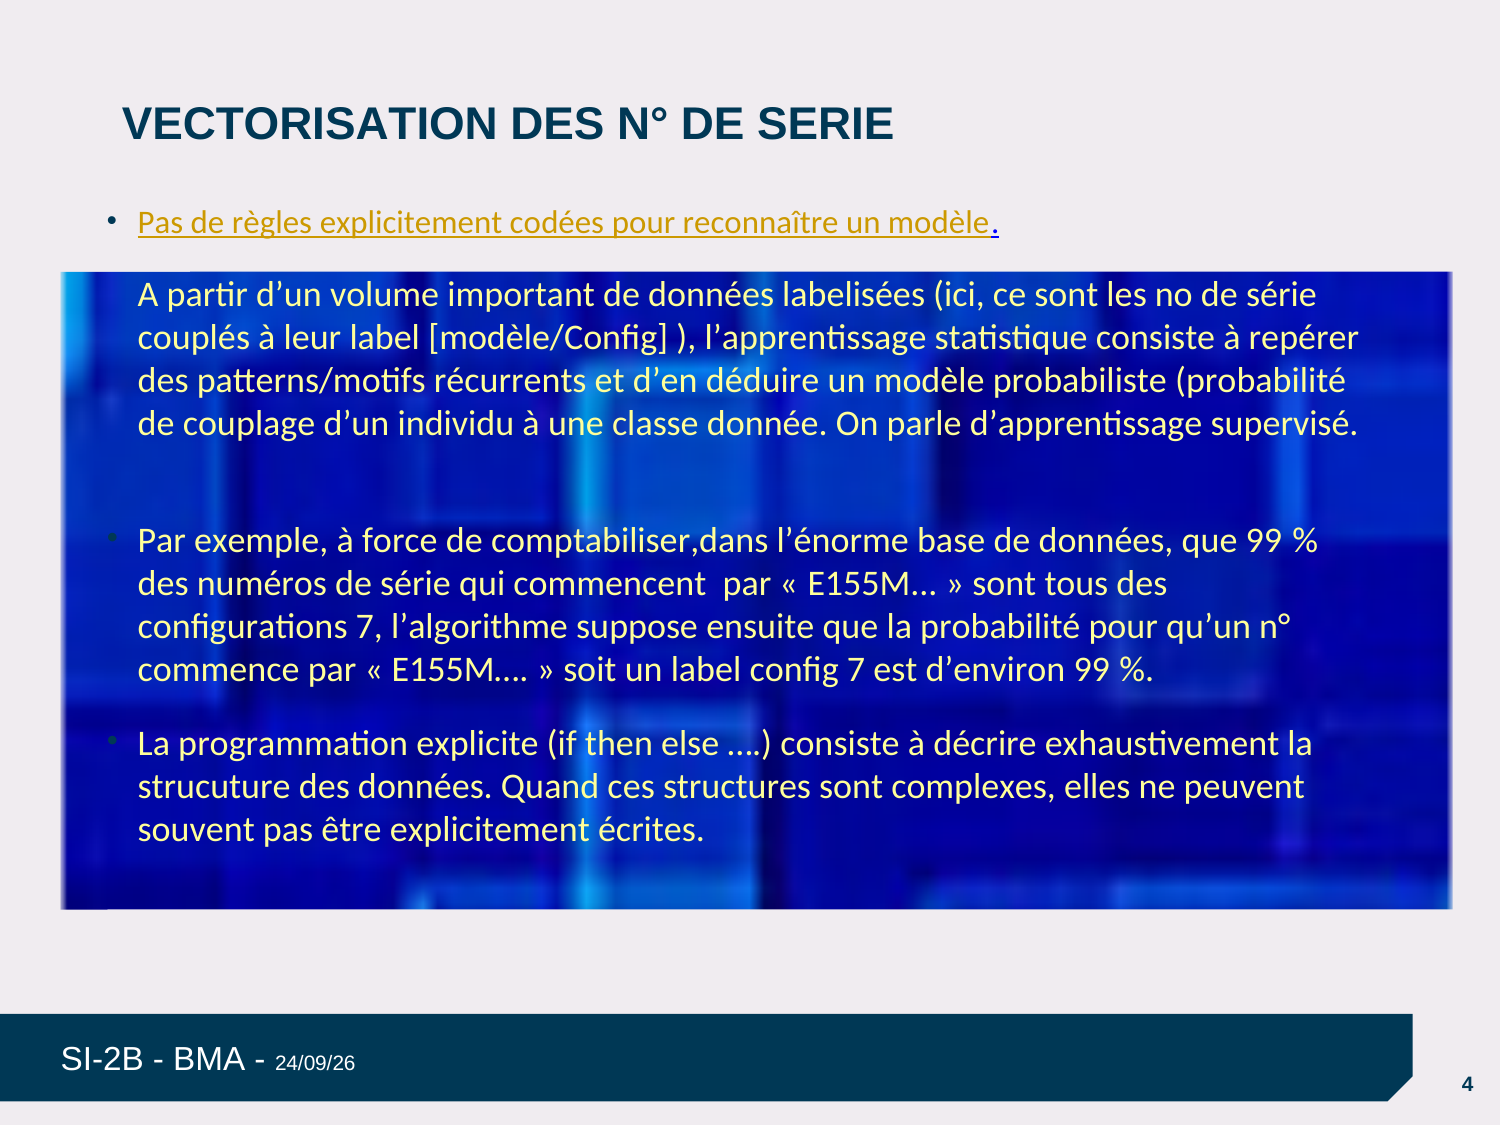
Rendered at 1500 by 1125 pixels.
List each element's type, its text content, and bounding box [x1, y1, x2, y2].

list Pas de règles explicitement codées pour reconnaître un modèle. A partir d’un volume important de données labelisées (ici, ce sont les no de série couplés à leur label [modèle/Config] ), l’apprentissage statistique consiste à repérer des patterns/motifs récurrents et d’en déduire un modèle probabiliste (probabilité de couplage d’un individu à une classe donnée. On parle d’apprentissage supervisé. Par exemple, à force de comptabiliser,dans l’énorme base de données, que 99 % des numéros de série qui commencent par « E155M... » sont tous des configurations 7, l’algorithme suppose ensuite que la probabilité pour qu’un n° commence par « E155M…. » soit un label config 7 est d’environ 99 %. La programmation explicite (if then else ….) consiste à décrire exhaustivement la strucuture des données. Quand ces structures sont complexes, elles ne peuvent souvent pas être explicitement écrites. [106, 200, 1363, 854]
picture [59, 271, 1453, 910]
title VECTORISATION DES N° DE SERIE [121, 68, 1438, 180]
